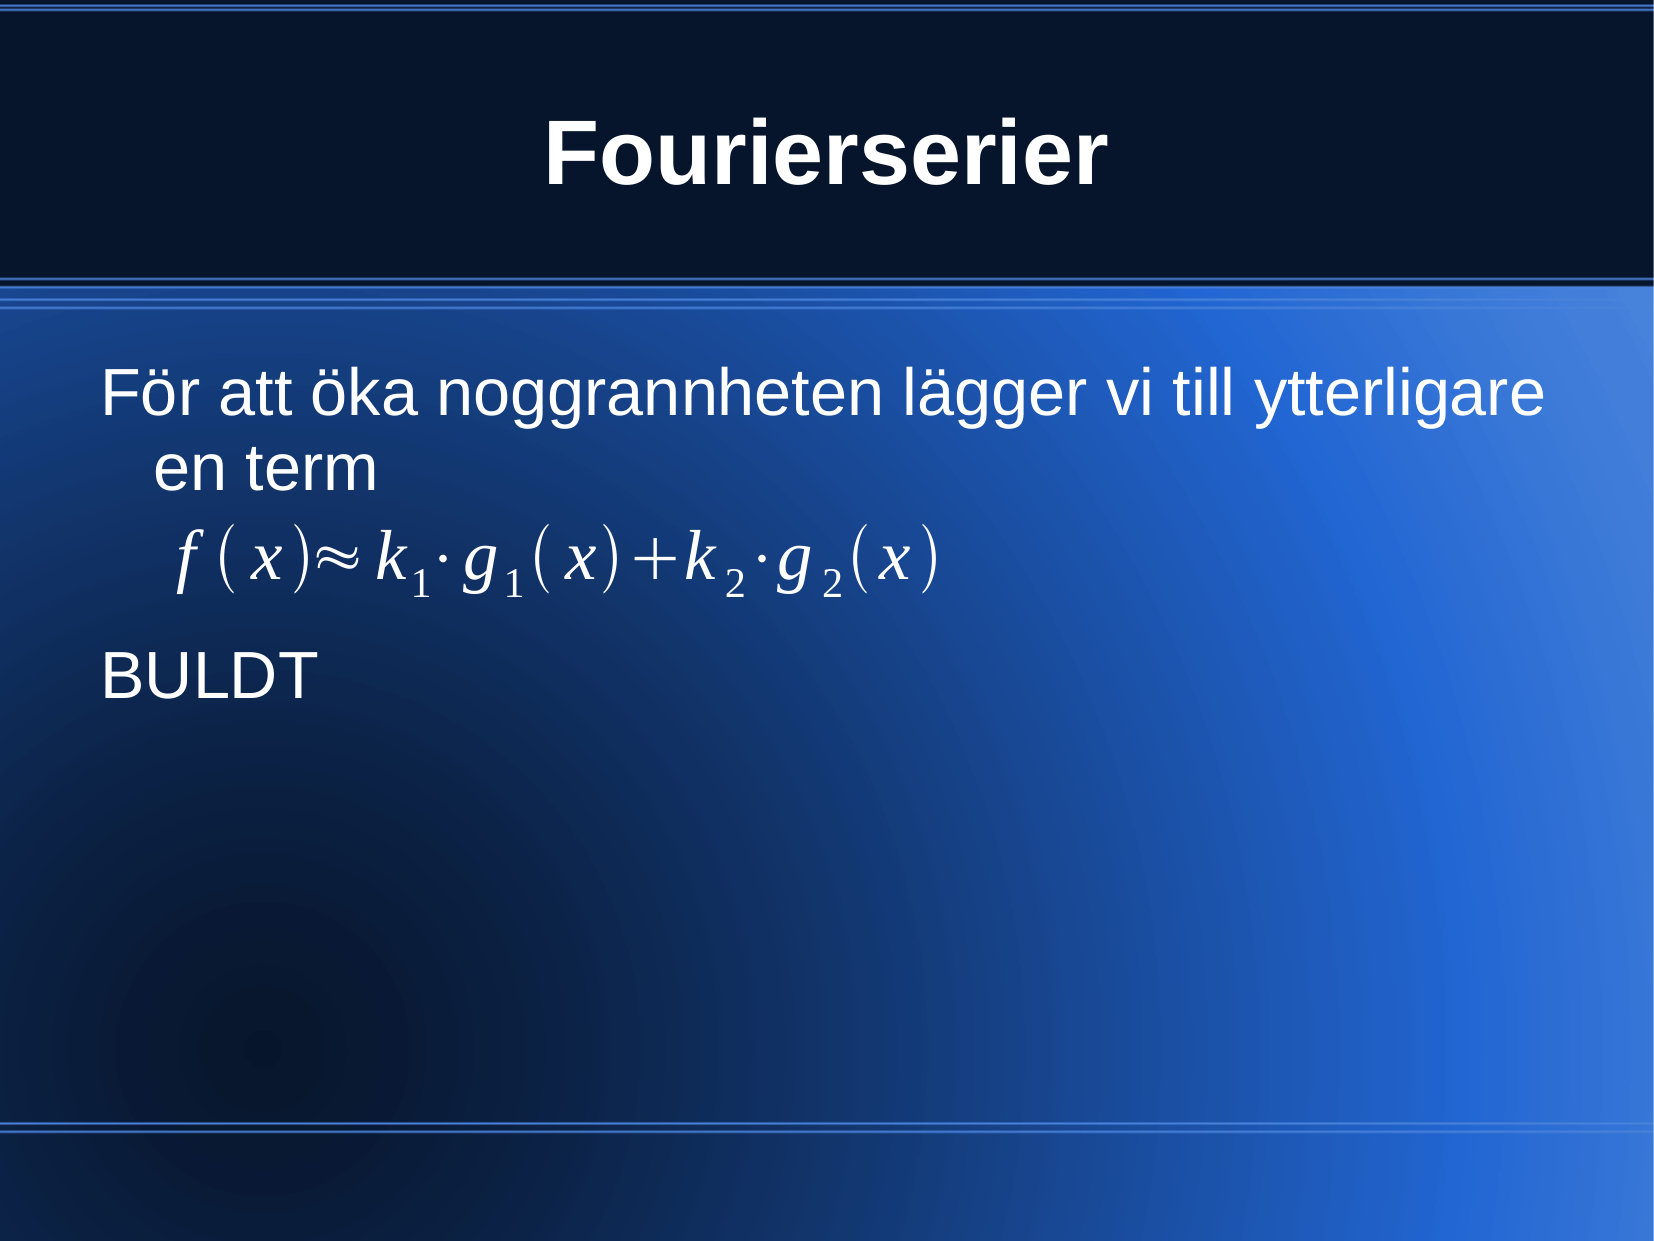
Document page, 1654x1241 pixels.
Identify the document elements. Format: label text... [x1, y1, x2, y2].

chart [140, 517, 959, 606]
list För att öka noggrannheten lägger vi till ytterligare en term BULDT [82, 355, 1571, 1137]
title Fourierserier [82, 49, 1571, 257]
picture [0, 0, 1654, 1241]
